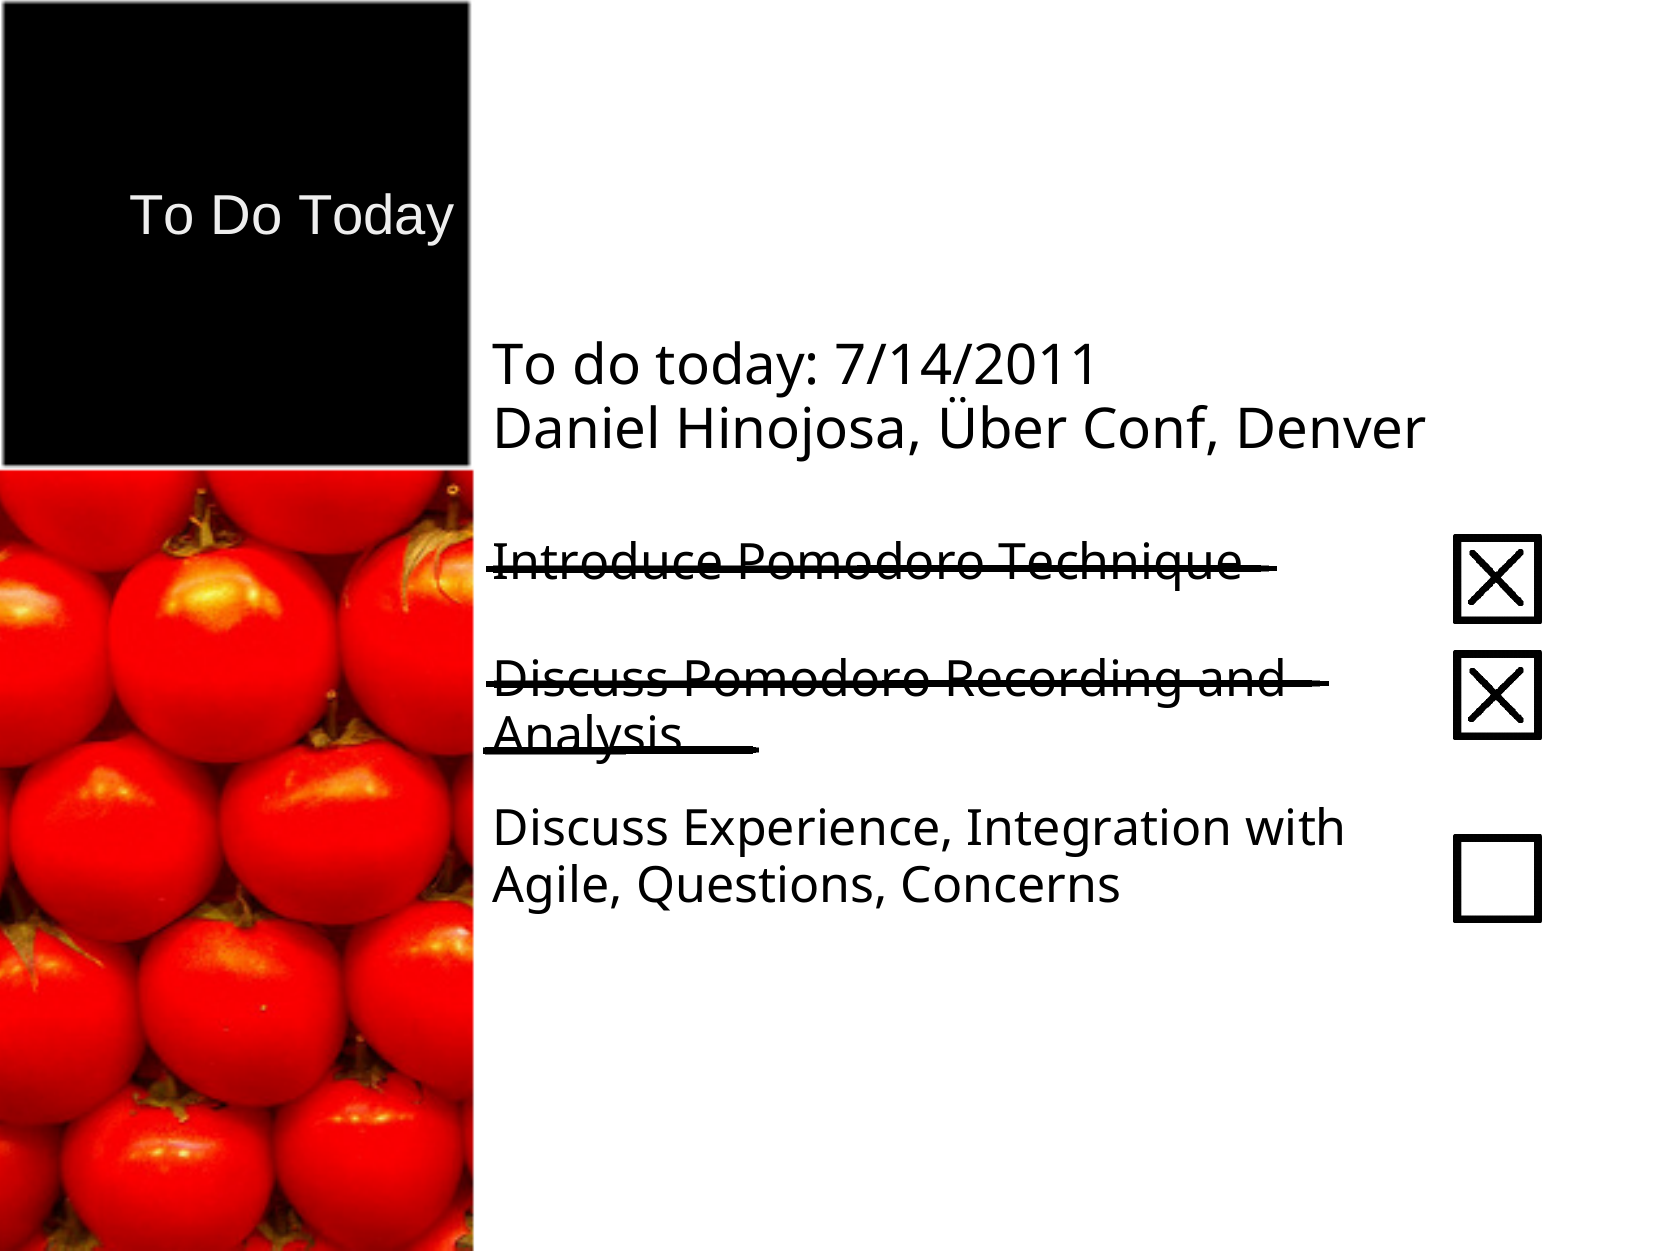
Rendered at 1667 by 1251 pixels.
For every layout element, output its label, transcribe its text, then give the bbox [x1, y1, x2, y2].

text_box Discuss Pomodoro Recording and Analysis [759, 650, 1445, 765]
text_box To Do Today [23, 183, 455, 248]
text_box To do today: 7/14/2011 Daniel Hinojosa, Über Conf, Denver [492, 333, 1667, 462]
picture [0, 0, 1667, 1251]
list Introduce Pomodoro Technique [492, 534, 1386, 604]
text_box Discuss Experience, Integration with Agile, Questions, Concerns [492, 799, 1381, 914]
